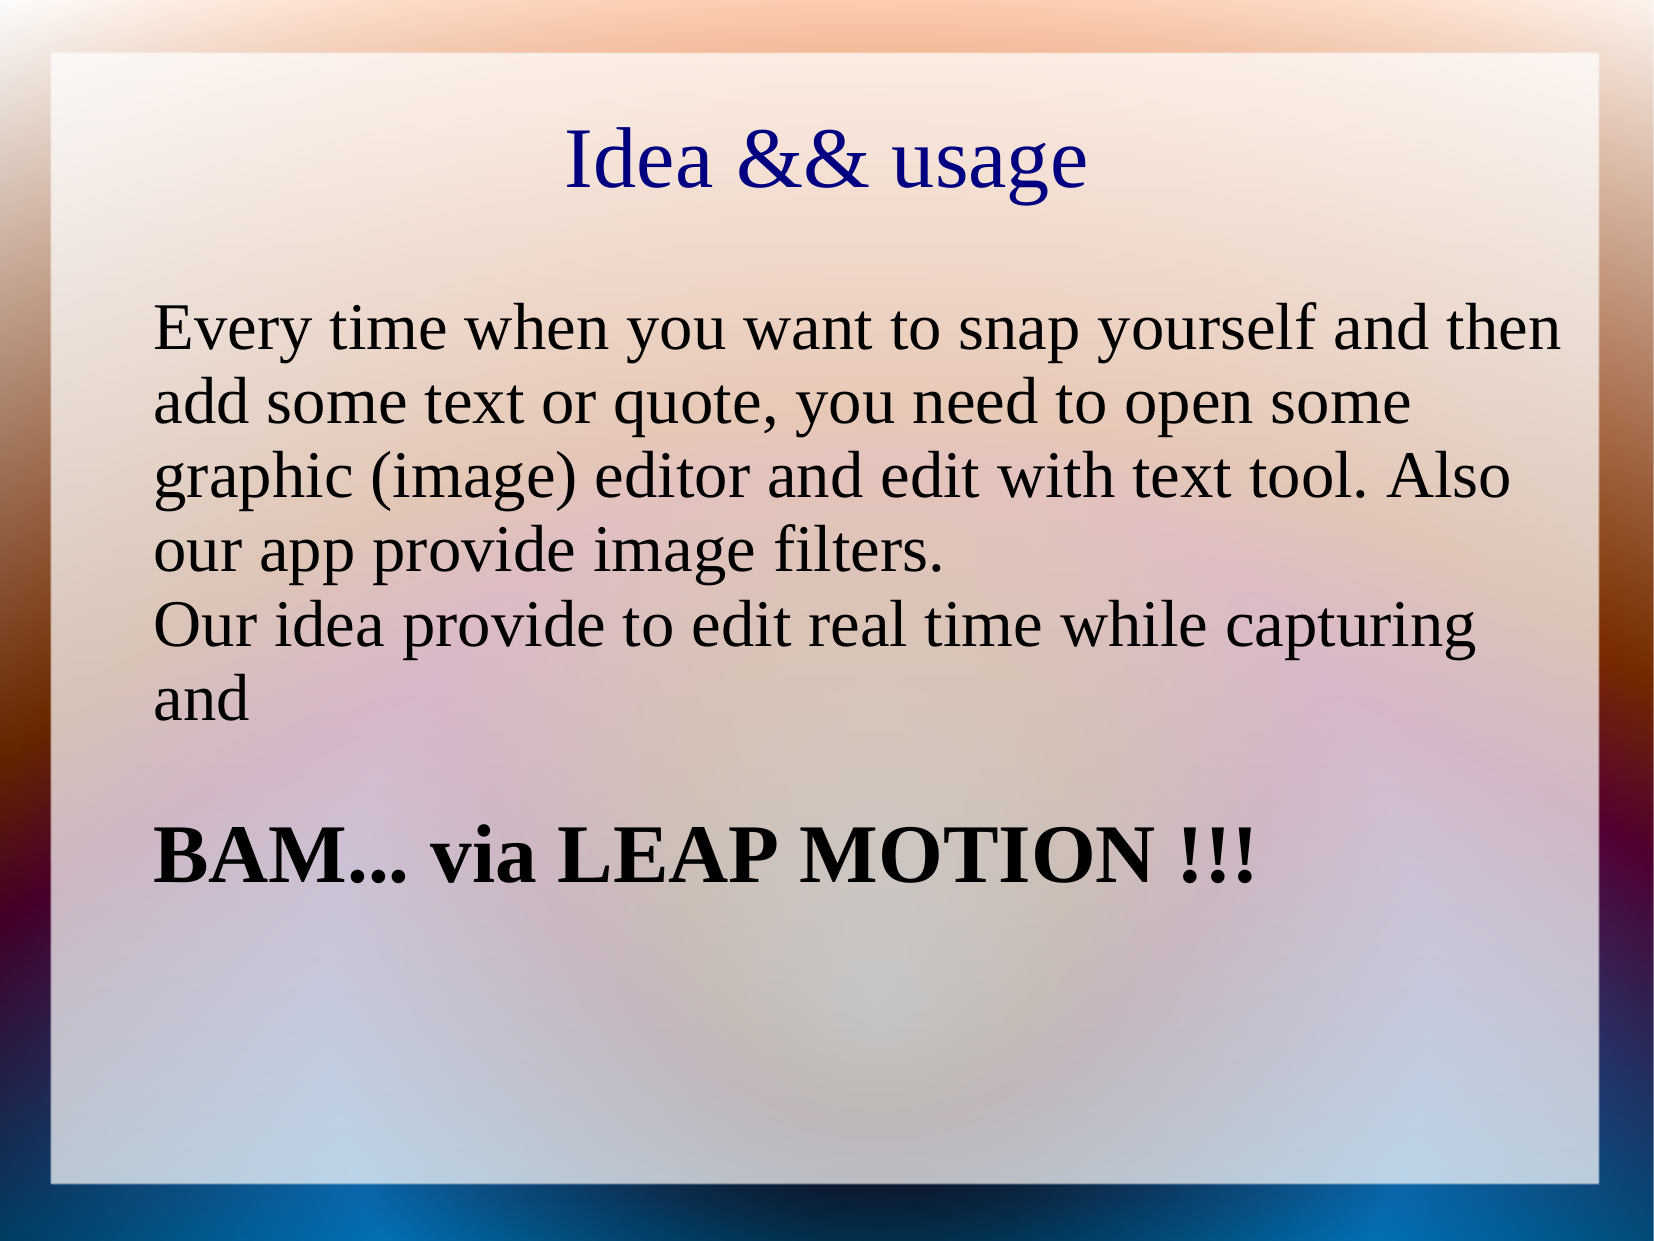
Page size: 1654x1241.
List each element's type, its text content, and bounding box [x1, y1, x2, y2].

title Idea && usage [82, 55, 1571, 263]
picture [0, 0, 1654, 1241]
list Every time when you want to snap yourself and then add some text or quote, you need to open some graphic (image) editor and edit with text tool. Also our app provide image filters. Our idea provide to edit real time while capturing and BAM... via LEAP MOTION !!! [82, 290, 1571, 1034]
